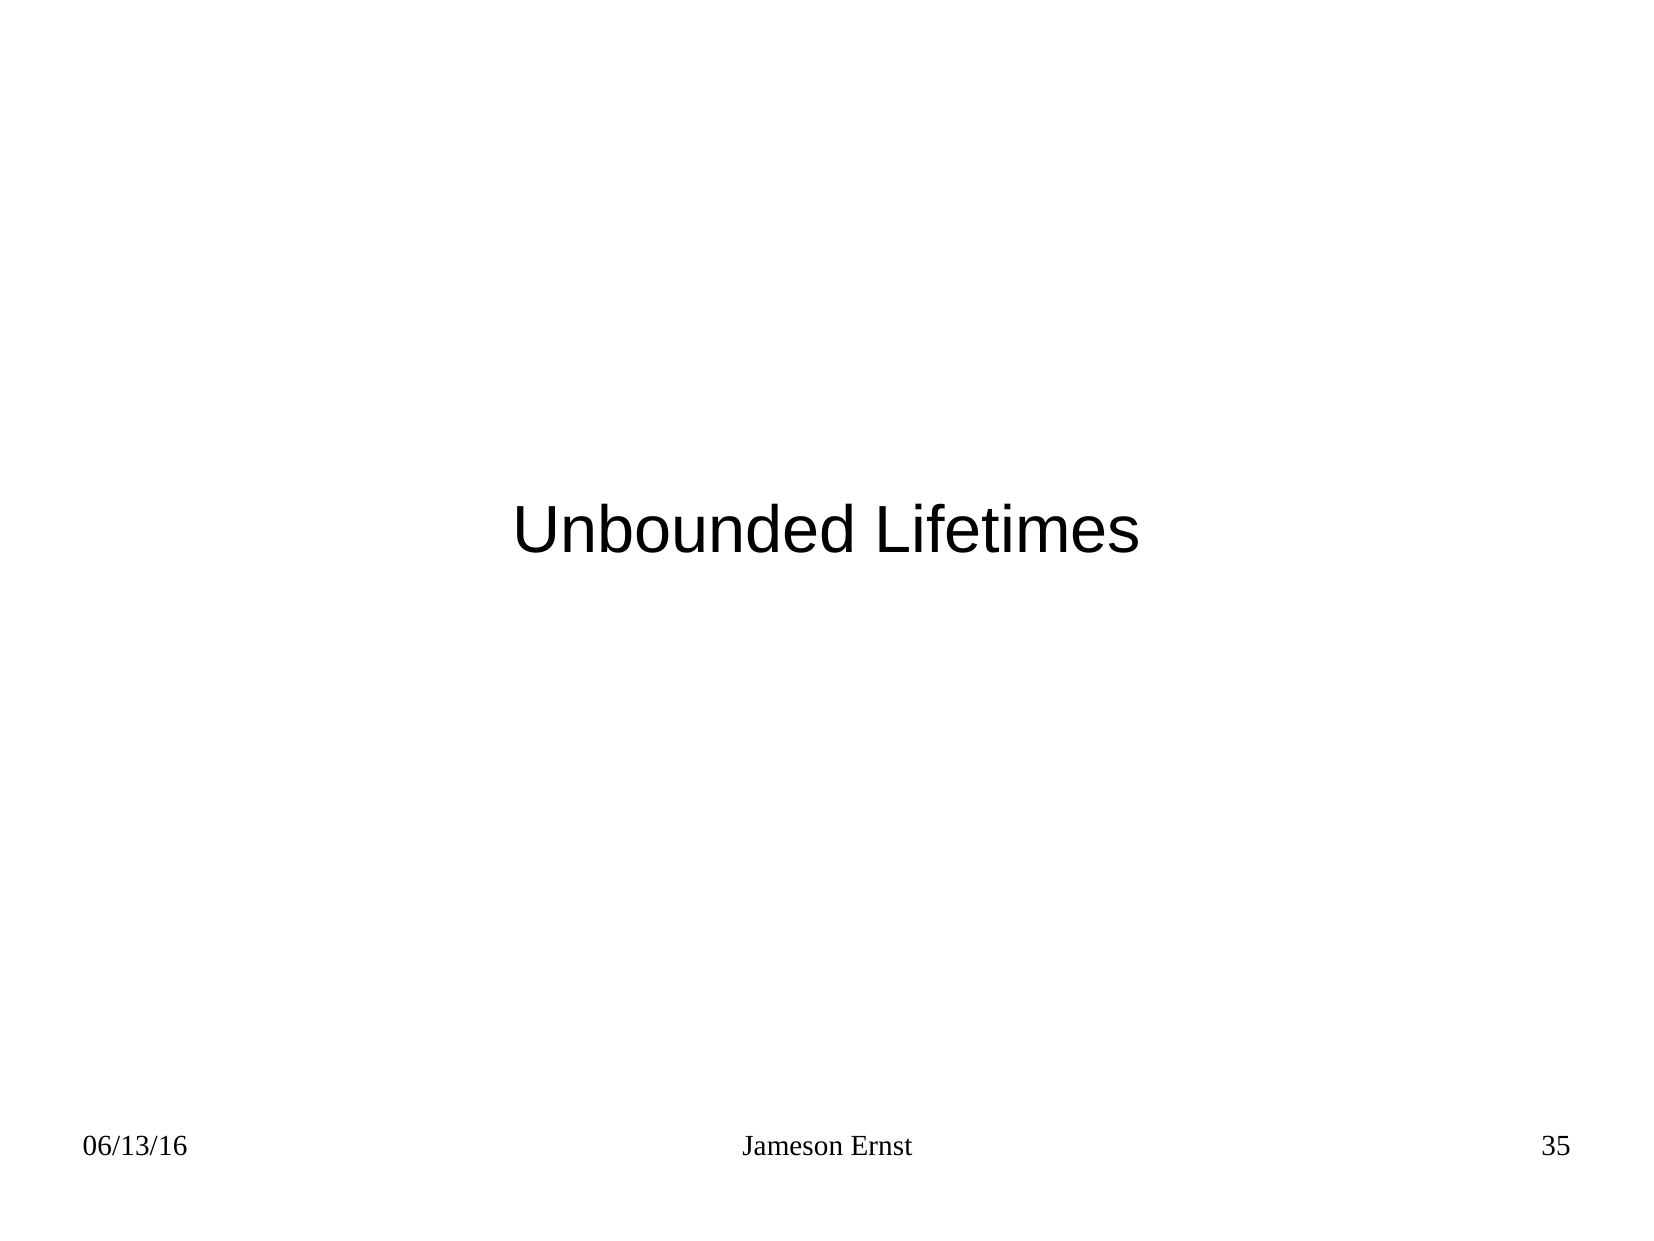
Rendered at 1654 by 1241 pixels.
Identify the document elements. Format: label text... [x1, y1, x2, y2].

subtitle Unbounded Lifetimes [82, 49, 1571, 1010]
